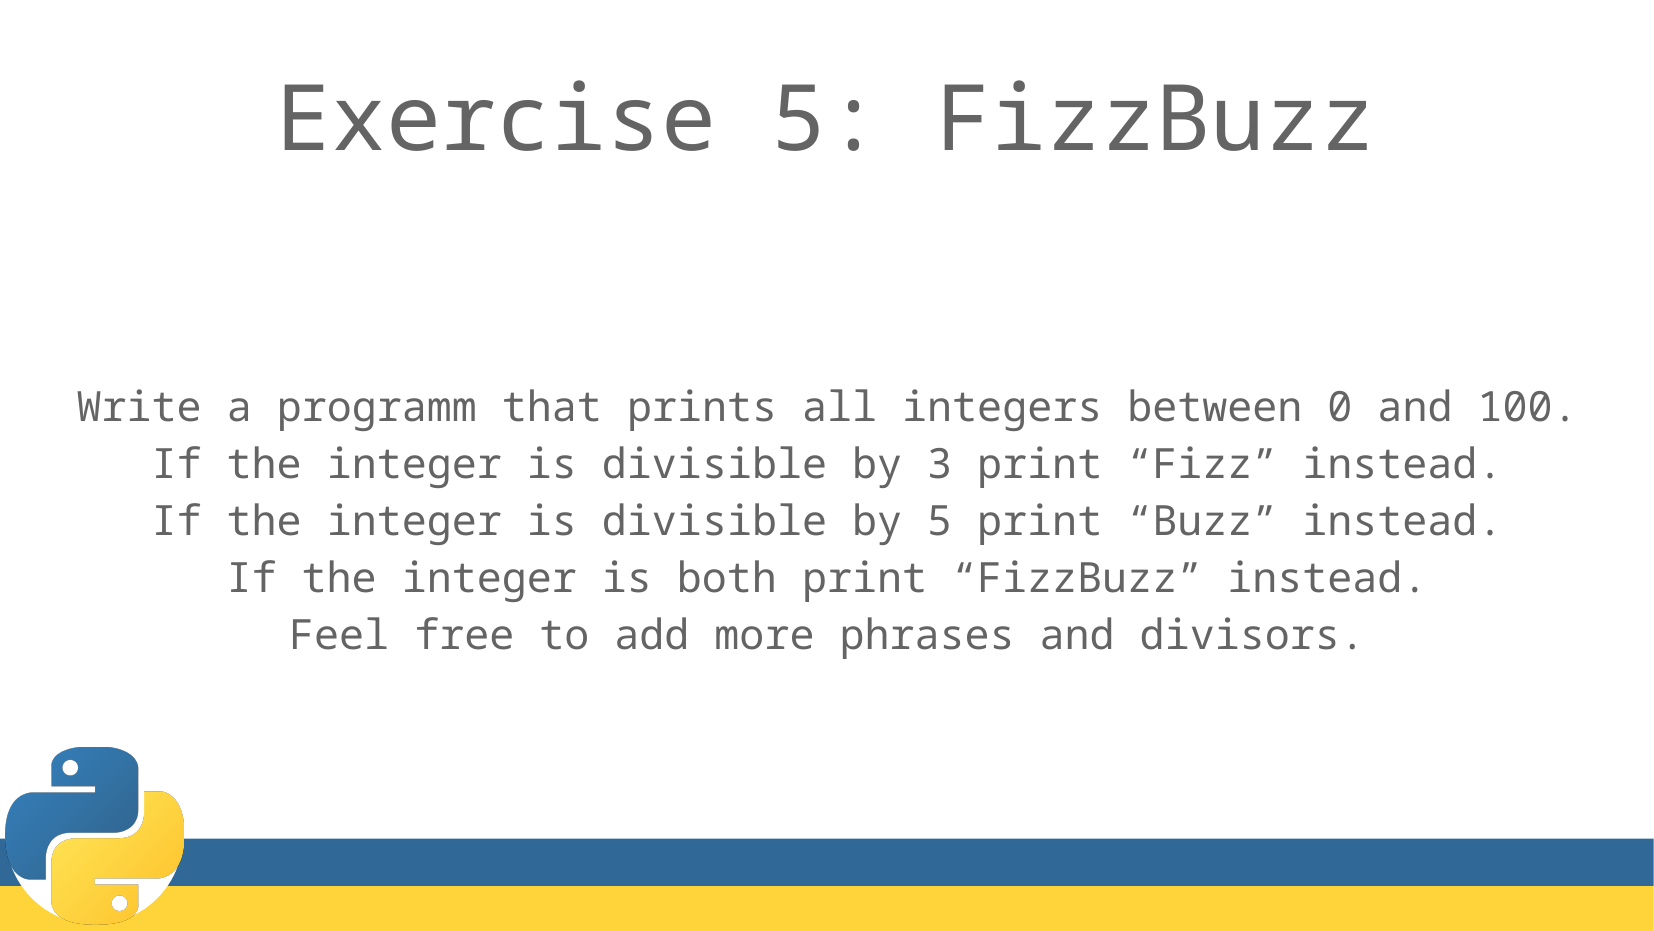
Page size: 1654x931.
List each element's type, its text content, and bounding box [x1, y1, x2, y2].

title Exercise 5: FizzBuzz [82, 37, 1571, 193]
text_box Write a programm that prints all integers between 0 and 100. If the integer is divisible by 3 print “Fizz” instead. If the integer is divisible by 5 print “Buzz” instead. If the integer is both print “FizzBuzz” instead. Feel free to add more phrases and divisors. [61, 369, 1592, 593]
picture [5, 747, 184, 925]
